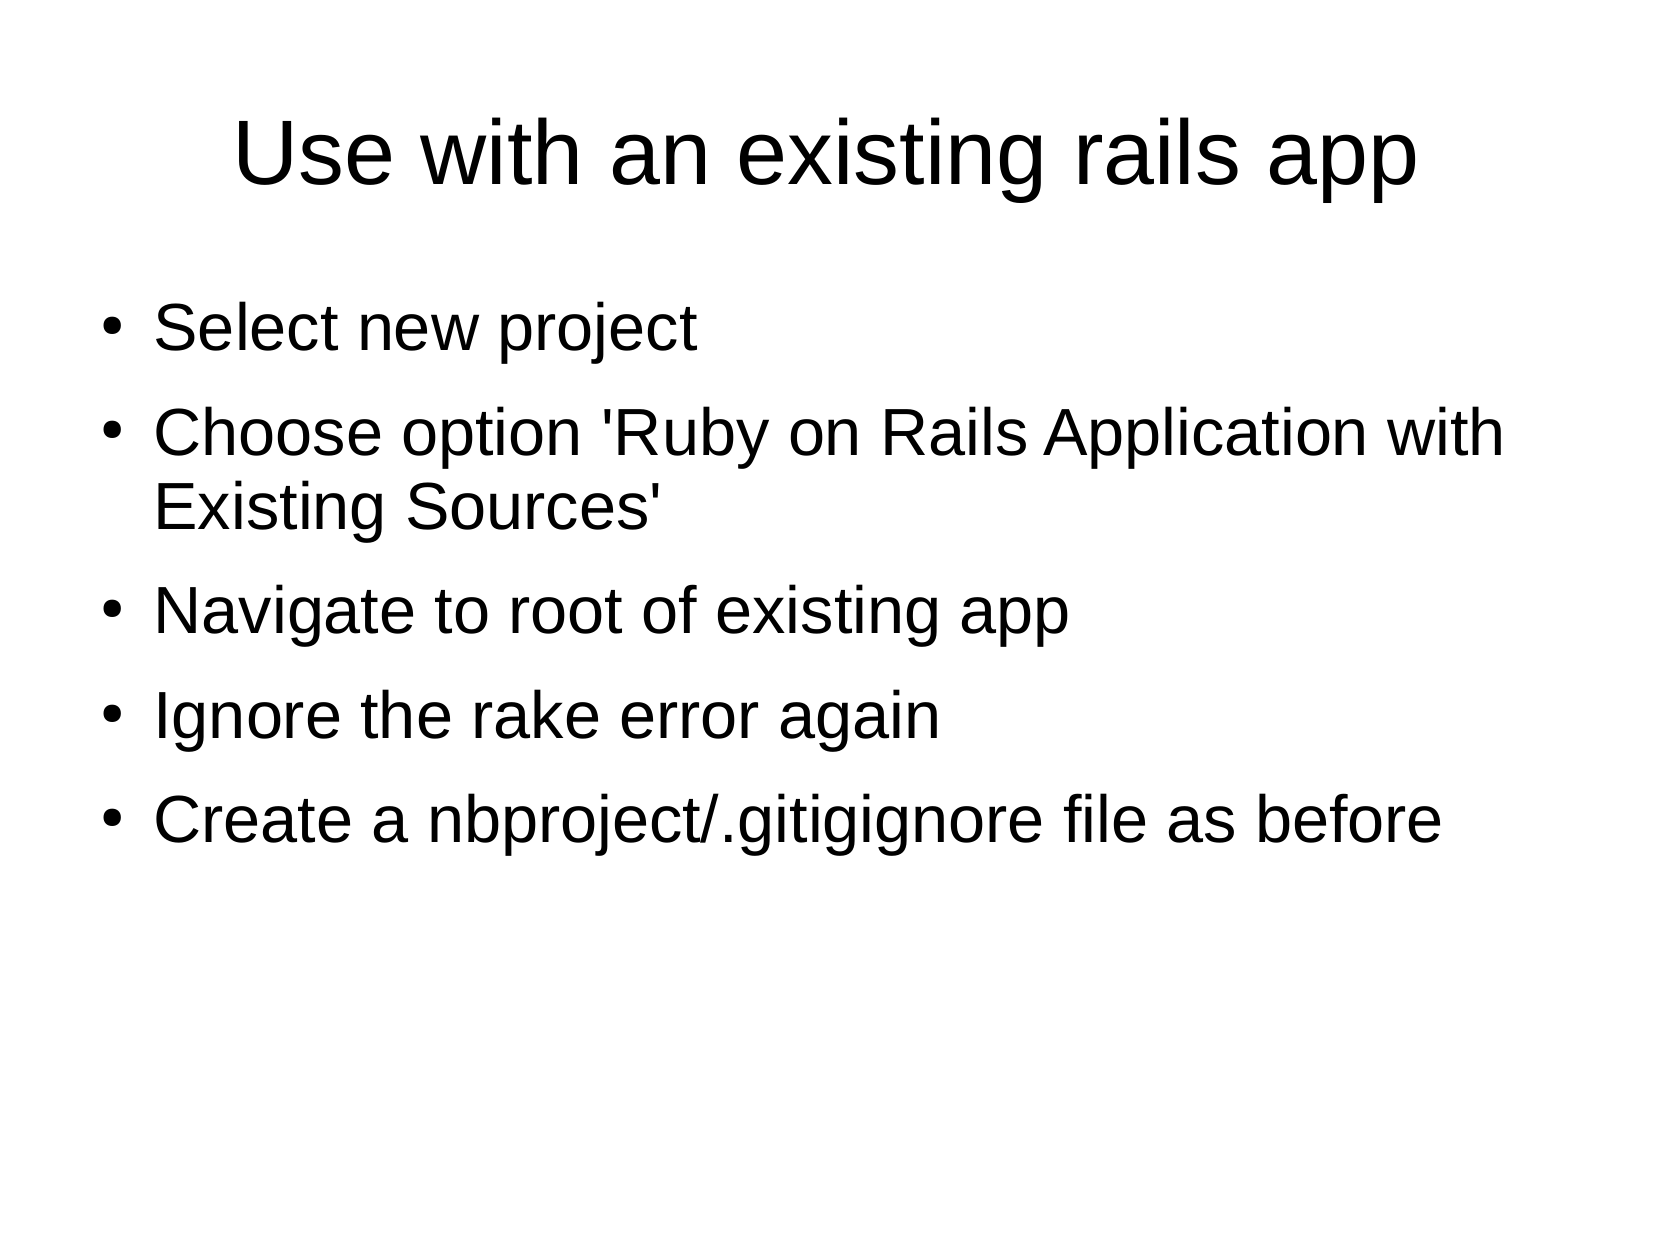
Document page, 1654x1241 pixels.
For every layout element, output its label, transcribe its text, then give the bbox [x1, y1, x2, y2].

list Select new project Choose option 'Ruby on Rails Application with Existing Sources' Navigate to root of existing app Ignore the rake error again Create a nbproject/.gitigignore file as before [82, 290, 1571, 1010]
title Use with an existing rails app [82, 49, 1571, 257]
